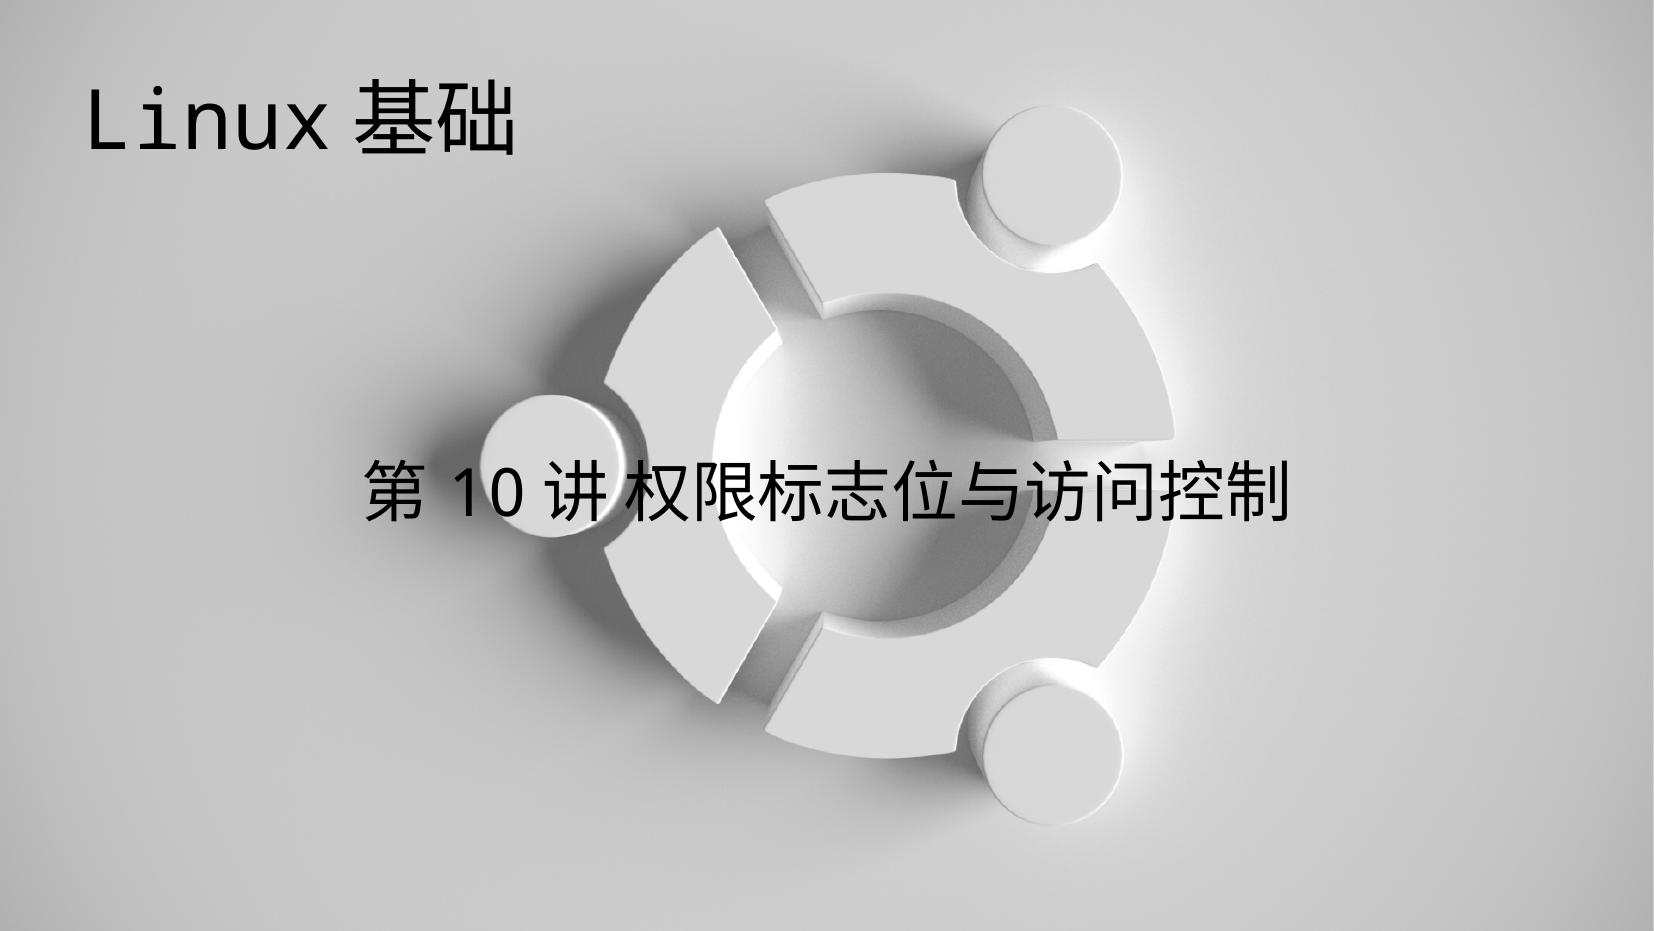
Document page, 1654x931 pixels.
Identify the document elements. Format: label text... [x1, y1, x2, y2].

subtitle 第10讲 权限标志位与访问控制 [82, 217, 1571, 758]
title Linux基础 [82, 37, 1571, 189]
picture [0, 0, 1654, 931]
